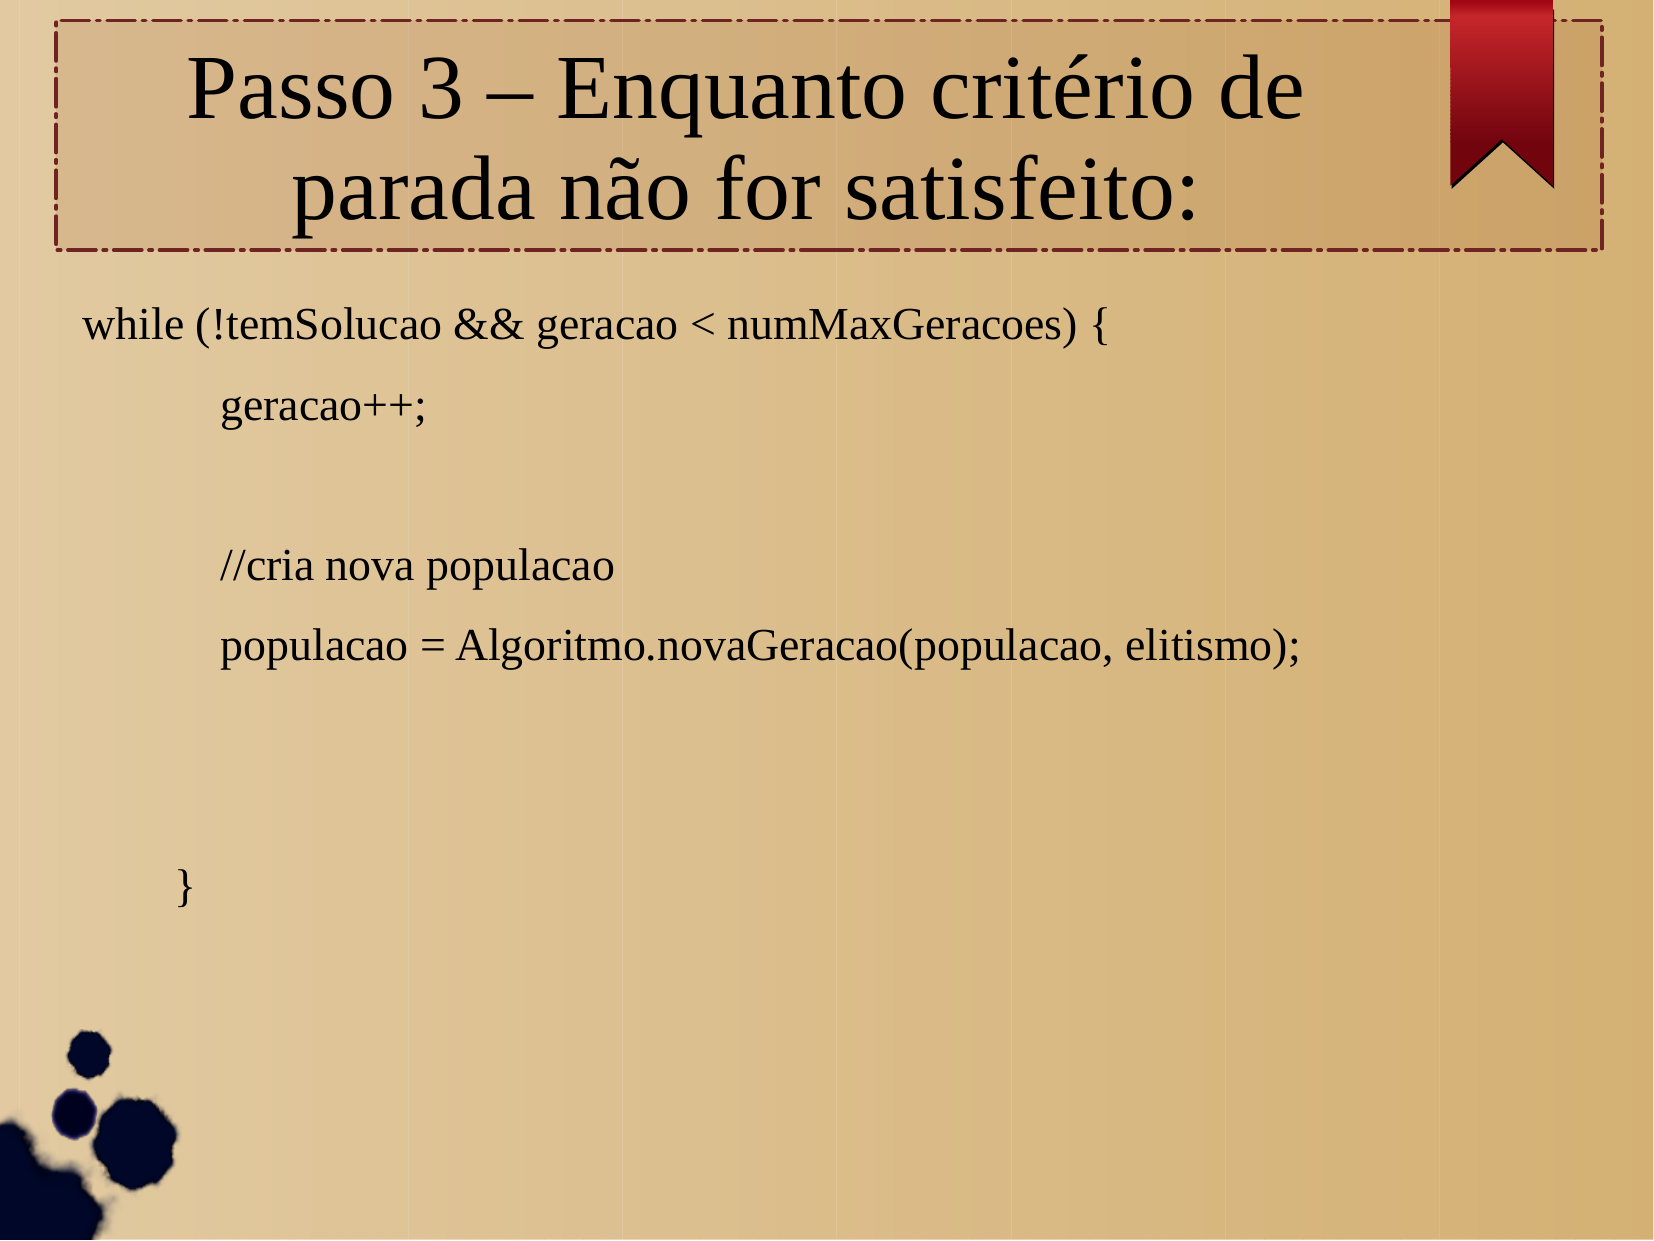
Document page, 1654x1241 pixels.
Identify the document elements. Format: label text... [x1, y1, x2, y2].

list while (!temSolucao && geracao < numMaxGeracoes) { geracao++; //cria nova populacao populacao = Algoritmo.novaGeracao(populacao, elitismo); } [82, 299, 1571, 1019]
title Passo 3 – Enquanto critério de parada não for satisfeito: [82, 36, 1412, 240]
